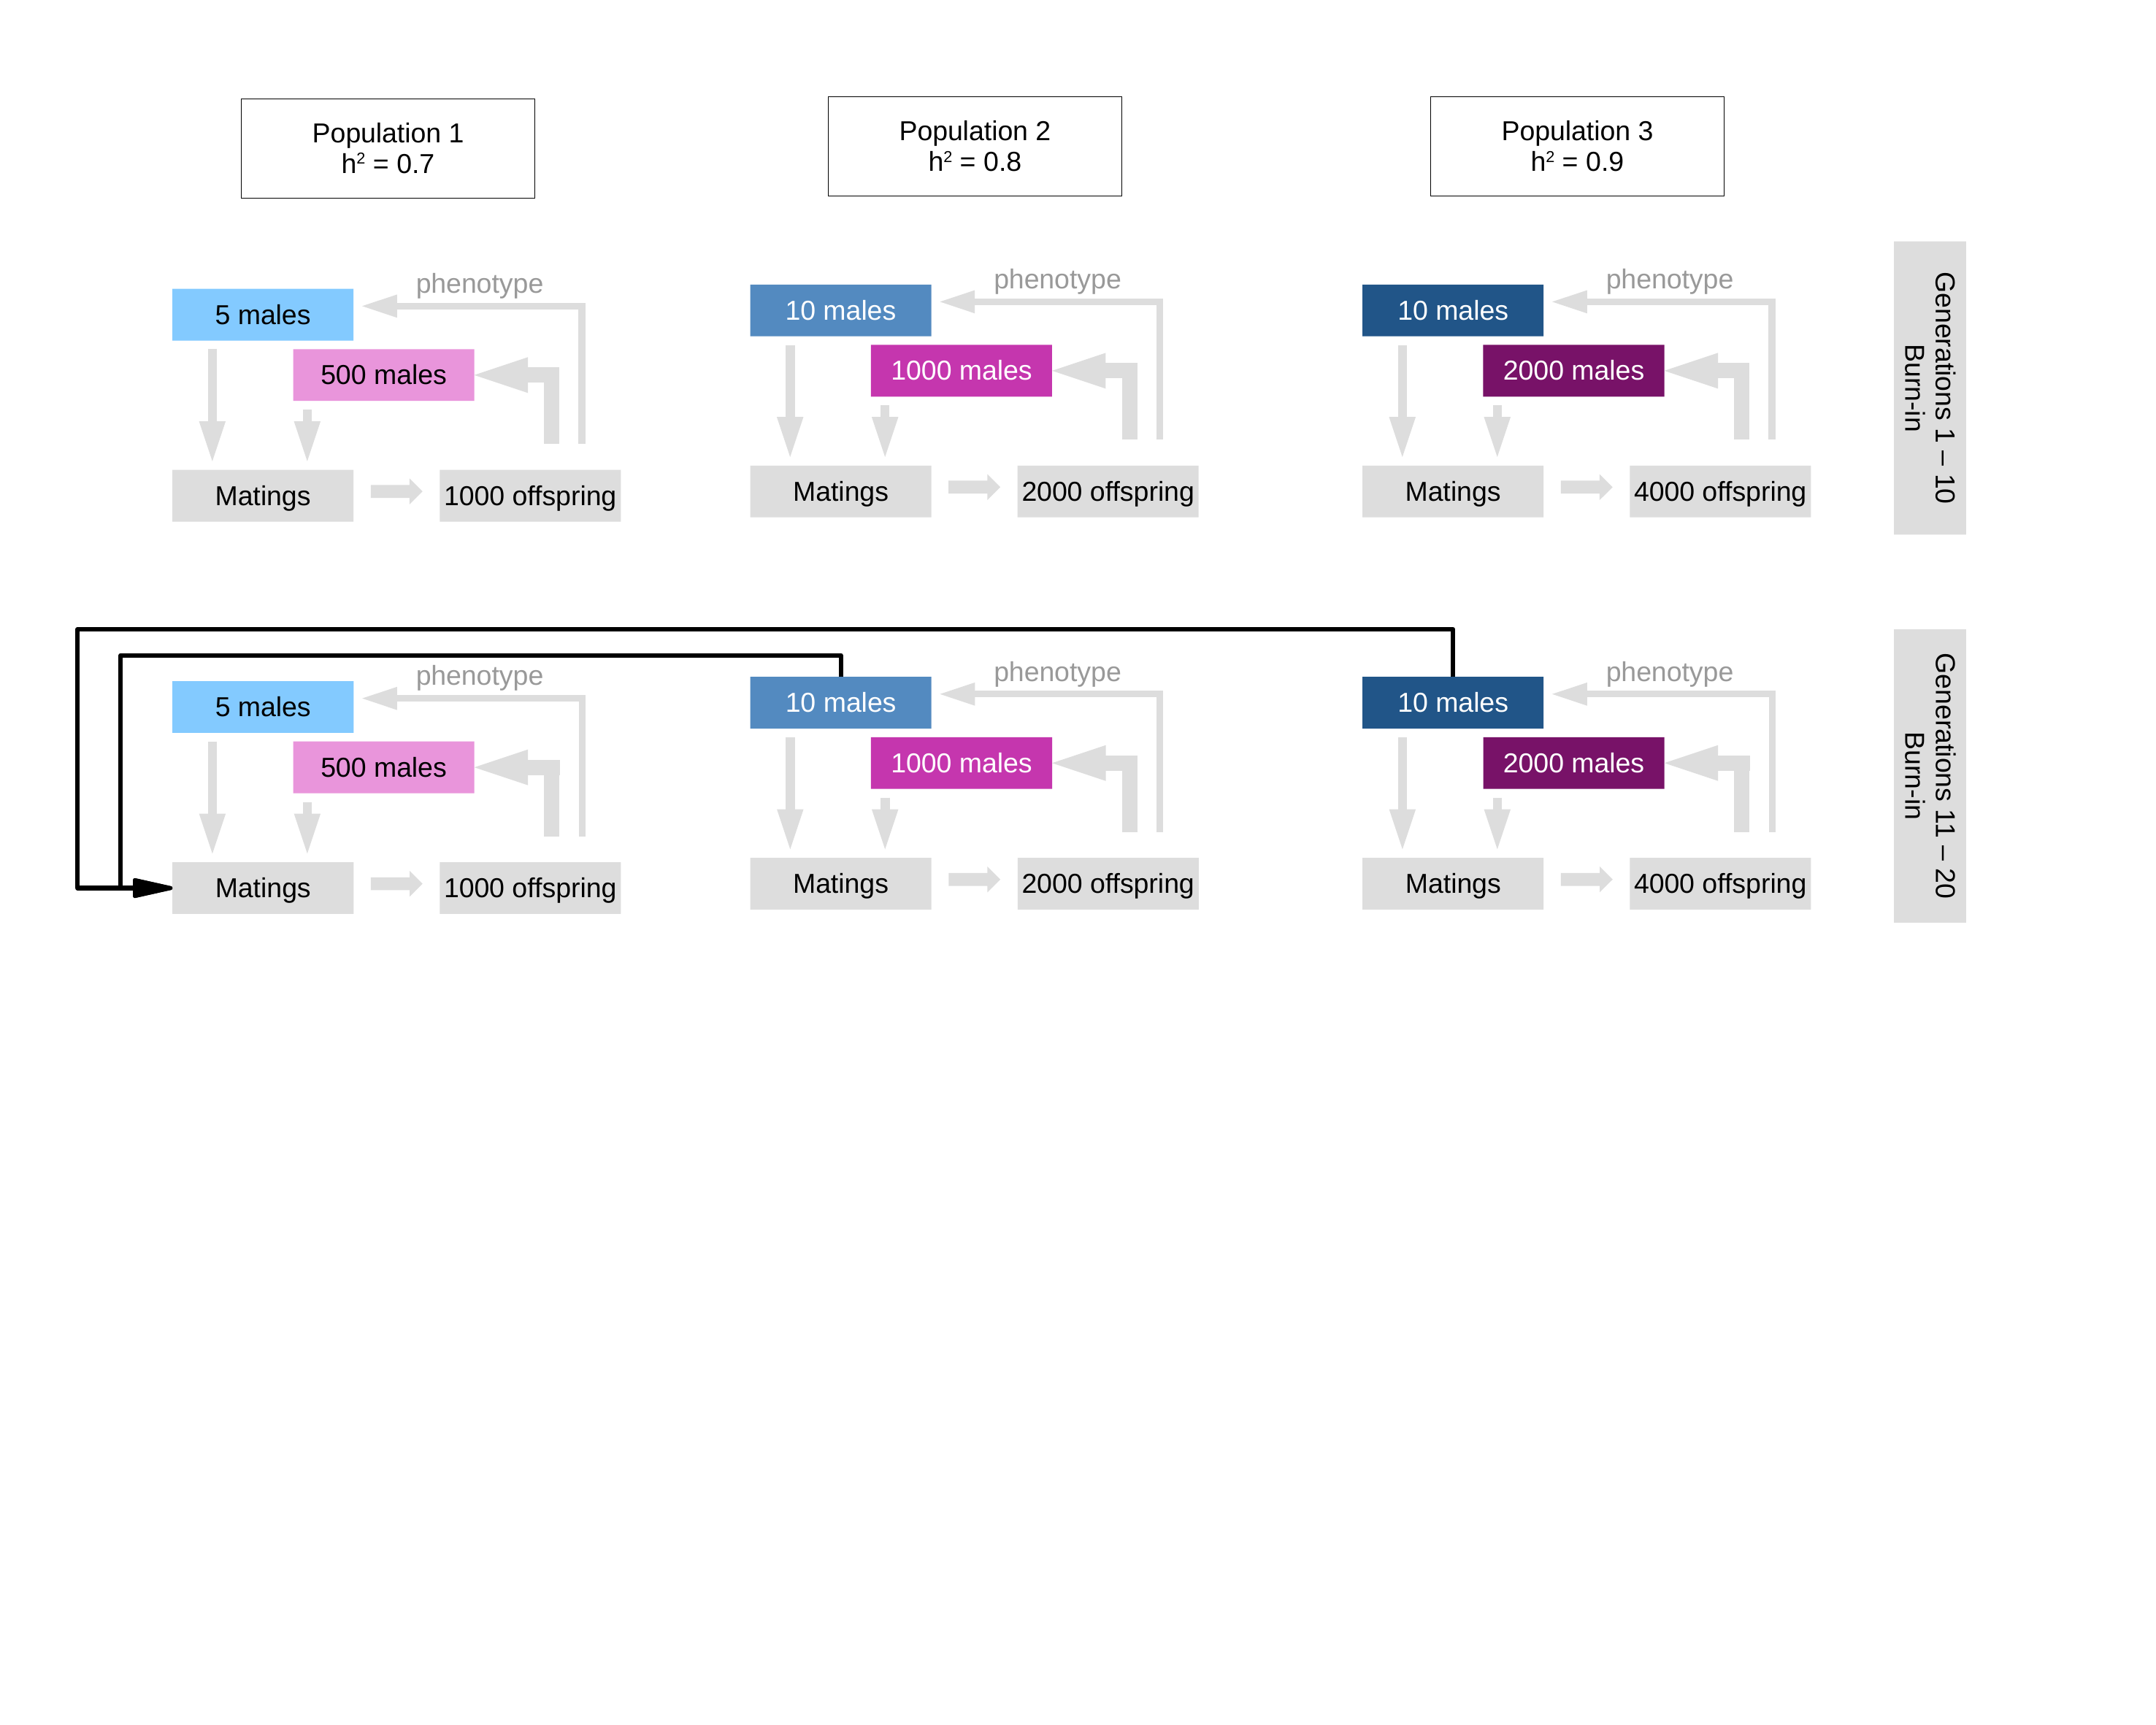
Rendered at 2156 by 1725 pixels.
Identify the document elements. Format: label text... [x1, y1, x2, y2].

text_box 4000 offspring [1630, 465, 1811, 518]
text_box Matings [172, 469, 354, 522]
text_box Population 2 h2 = 0.8 [828, 96, 1122, 196]
text_box 5 males [172, 288, 354, 341]
text_box Generations 11 – 20 Burn-in [1894, 629, 1966, 923]
text_box 500 males [293, 349, 475, 402]
text_box Generations 1 – 10 Burn-in [1894, 241, 1966, 535]
text_box 1000 offspring [440, 469, 621, 522]
text_box Matings [1362, 465, 1544, 518]
text_box 2000 offspring [1017, 858, 1199, 910]
text_box phenotype [1595, 650, 1776, 693]
text_box [948, 474, 1001, 501]
text_box 2000 males [1483, 345, 1665, 397]
text_box 10 males [1362, 677, 1544, 729]
text_box Matings [750, 858, 932, 910]
text_box phenotype [1595, 258, 1776, 301]
text_box 10 males [750, 284, 932, 337]
text_box [1560, 866, 1613, 893]
text_box Matings [1362, 858, 1544, 910]
text_box Matings [172, 862, 354, 914]
text_box phenotype [405, 658, 586, 697]
text_box 1000 males [870, 737, 1053, 789]
text_box 4000 offspring [1630, 858, 1811, 910]
text_box [370, 478, 423, 504]
text_box 1000 males [870, 345, 1052, 397]
text_box phenotype [983, 258, 1164, 301]
text_box Population 1 h2 = 0.7 [241, 99, 535, 199]
text_box 500 males [293, 741, 475, 794]
text_box Population 3 h2 = 0.9 [1430, 96, 1725, 196]
text_box phenotype [983, 650, 1164, 693]
text_box [370, 870, 423, 897]
text_box 2000 offspring [1017, 465, 1199, 518]
text_box 5 males [172, 681, 354, 733]
text_box 10 males [1362, 284, 1544, 337]
text_box [1560, 474, 1613, 501]
text_box 10 males [750, 677, 932, 729]
text_box Matings [750, 465, 932, 518]
text_box phenotype [405, 263, 586, 305]
text_box 2000 males [1483, 737, 1665, 789]
text_box [948, 866, 1001, 893]
text_box 1000 offspring [440, 862, 621, 914]
